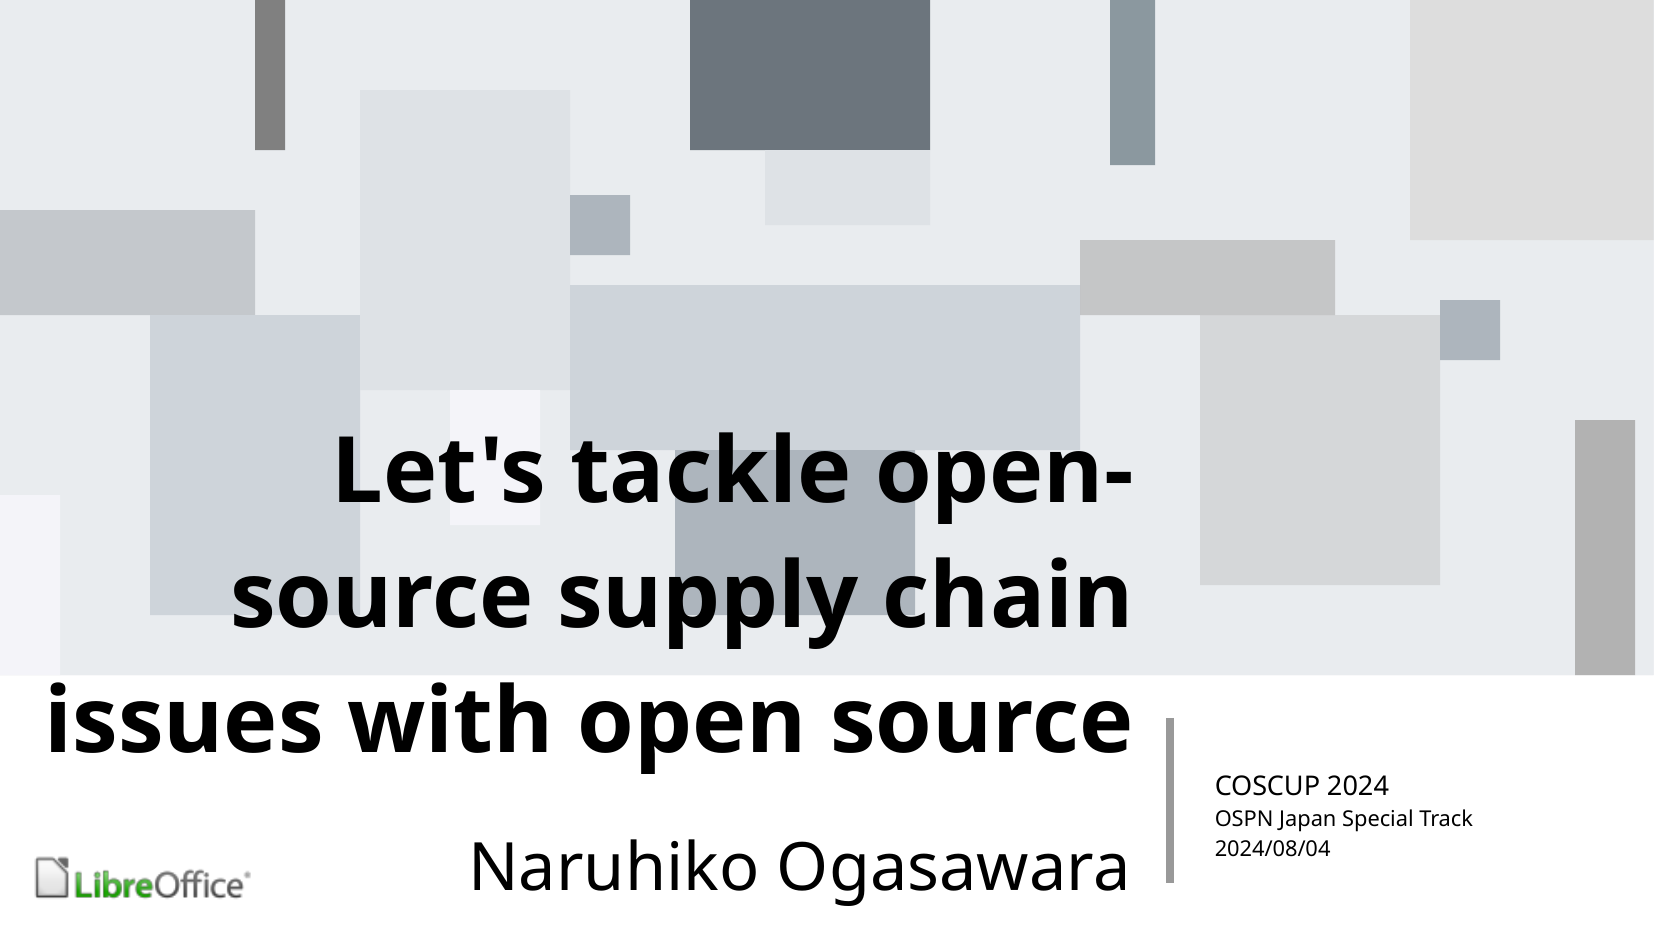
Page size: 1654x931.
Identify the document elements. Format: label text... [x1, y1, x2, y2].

subtitle Naruhiko Ogasawara [262, 819, 1132, 911]
picture [30, 852, 256, 903]
title Let's tackle open-source supply chain issues with open source [29, 404, 1135, 780]
text_box COSCUP 2024 OSPN Japan Special Track 2024/08/04 [1200, 759, 1591, 871]
